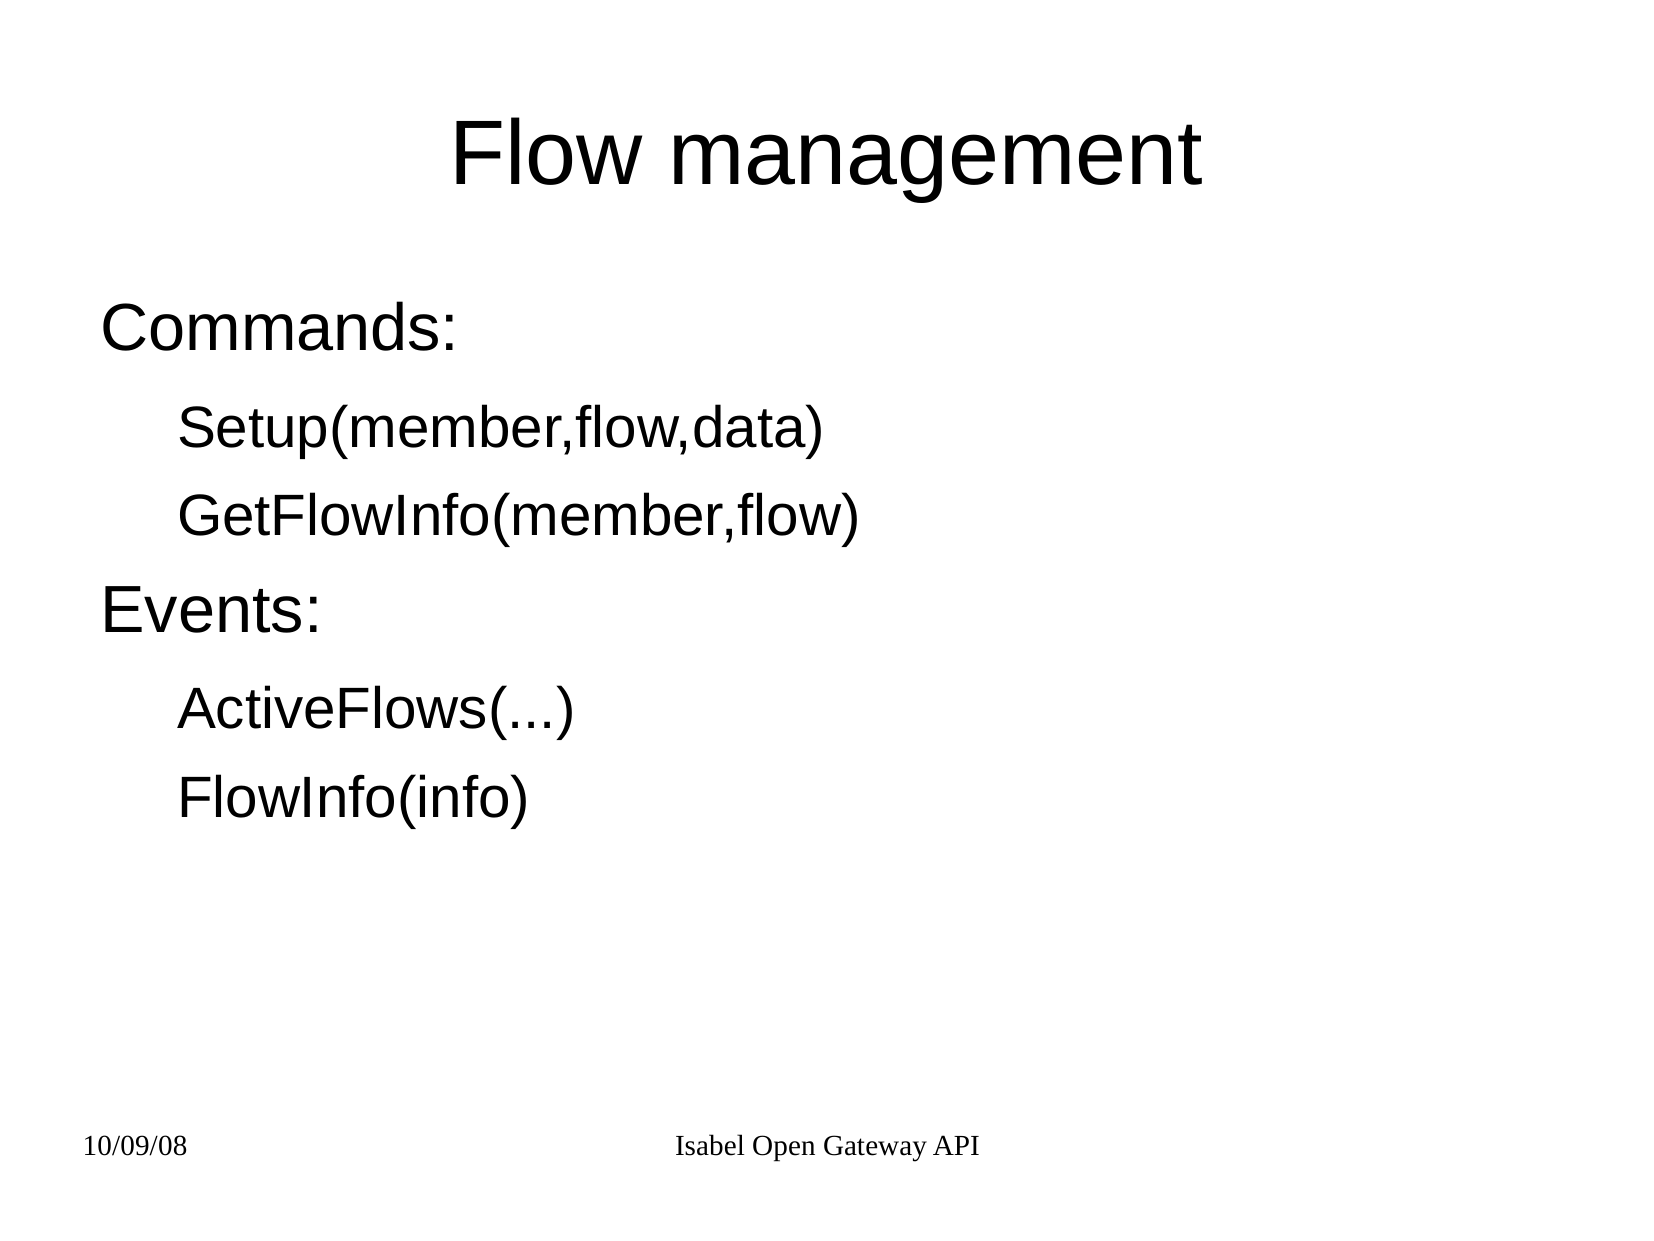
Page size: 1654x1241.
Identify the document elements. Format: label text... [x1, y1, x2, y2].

list Commands: Setup(member,flow,data) GetFlowInfo(member,flow) Events: ActiveFlows(...) FlowInfo(info) [82, 290, 1571, 1094]
title Flow management [82, 56, 1571, 250]
